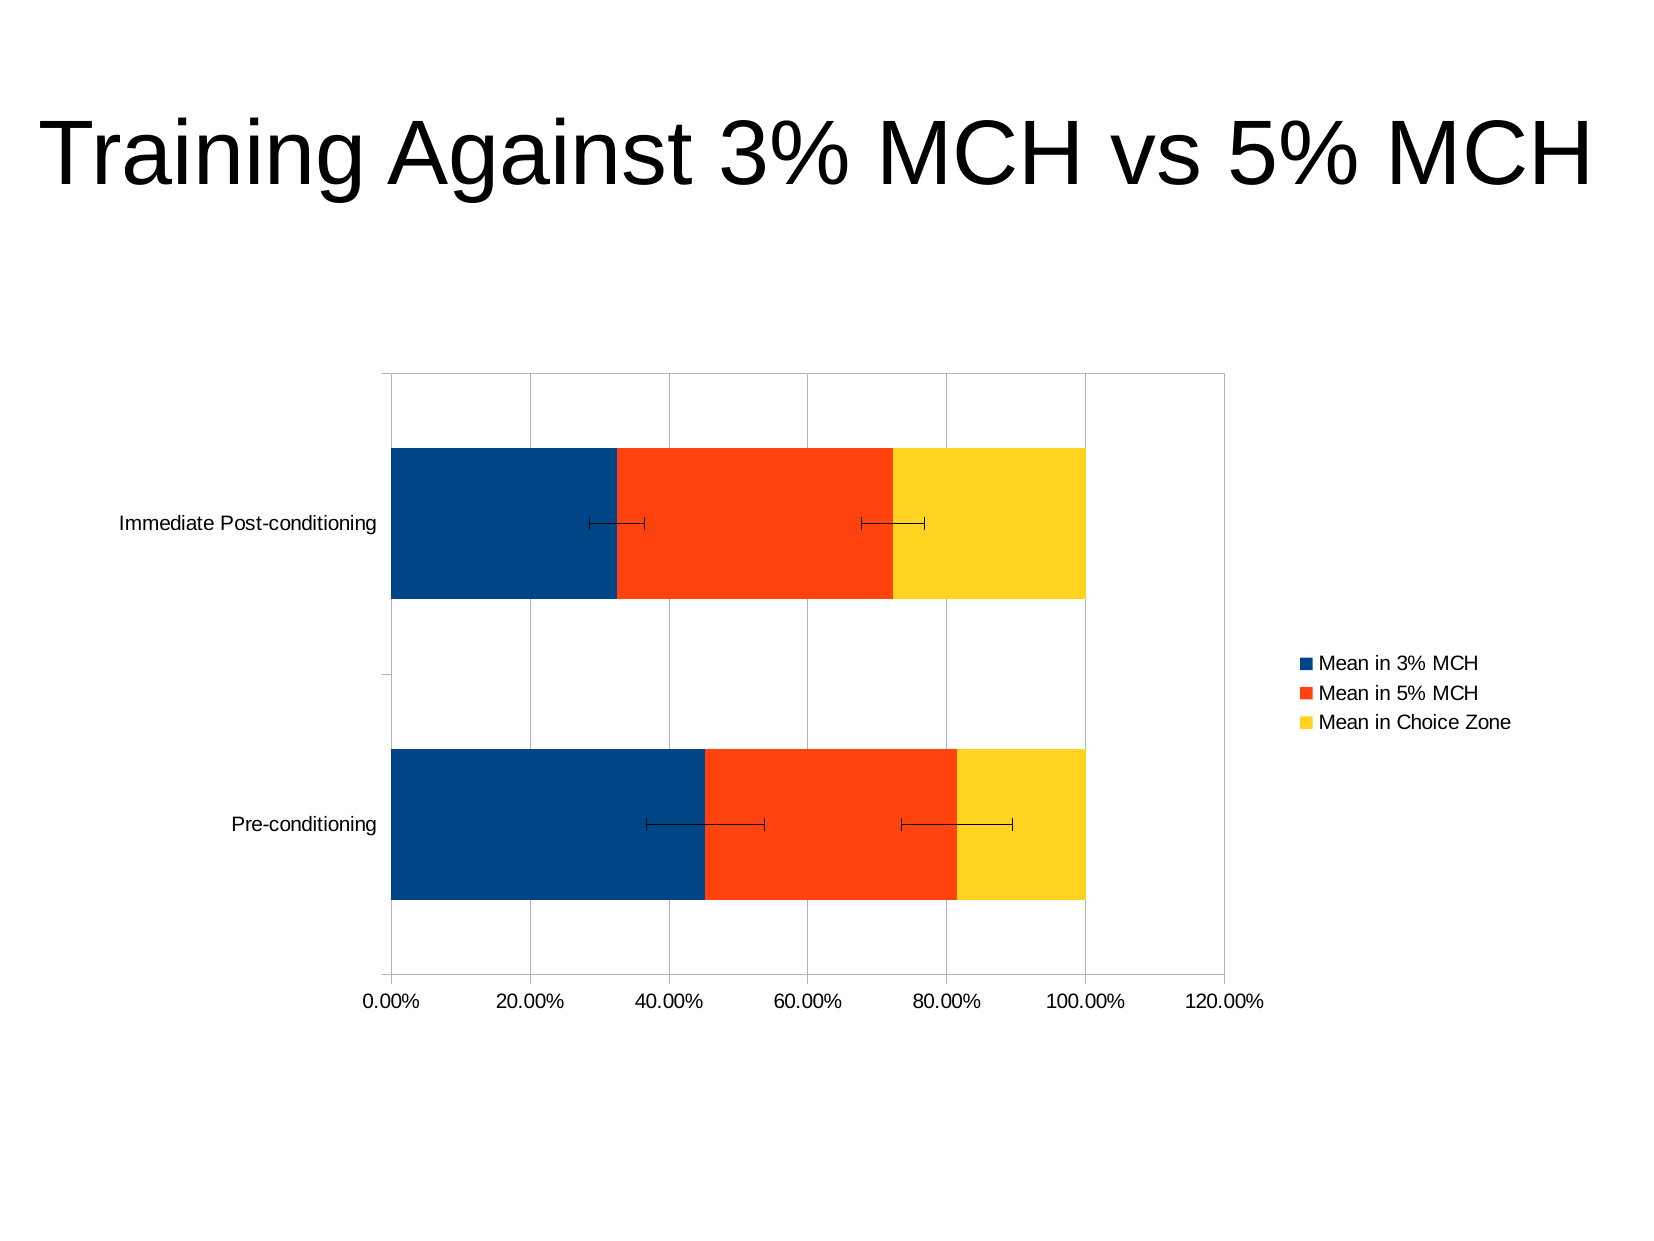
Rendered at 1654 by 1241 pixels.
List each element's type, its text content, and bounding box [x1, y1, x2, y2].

title Training Against 3% MCH vs 5% MCH [0, 49, 1636, 257]
chart [90, 360, 1531, 1027]
